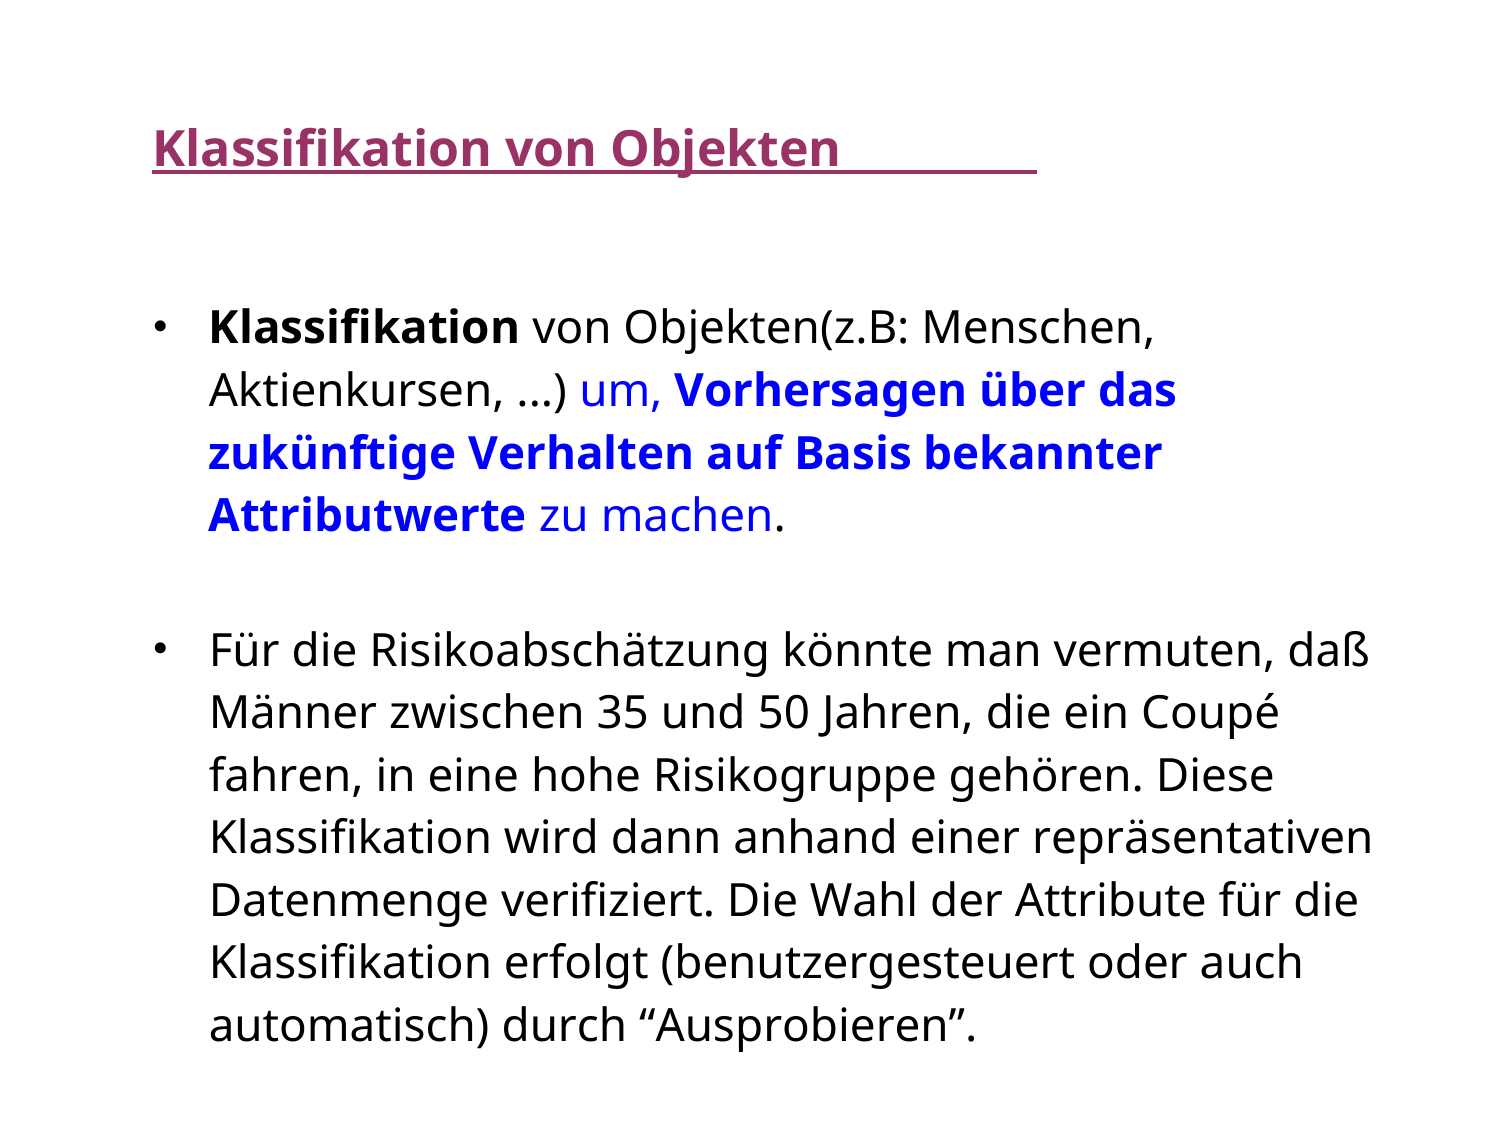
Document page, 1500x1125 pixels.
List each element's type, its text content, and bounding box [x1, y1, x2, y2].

title Klassifikation von Objekten [137, 56, 1413, 238]
list Klassifikation von Objekten(z.B: Menschen, Aktienkursen, ...) um, Vorhersagen über das zukünftige Verhalten auf Basis bekannter Attributwerte zu machen. Für die Risikoabschätzung könnte man vermuten, daß Männer zwischen 35 und 50 Jahren, die ein Coupé fahren, in eine hohe Risikogruppe gehören. Diese Klassifikation wird dann anhand einer repräsentativen Datenmenge verifiziert. Die Wahl der Attribute für die Klassifikation erfolgt (benutzergesteuert oder auch automatisch) durch “Ausprobieren”. [137, 287, 1413, 1036]
